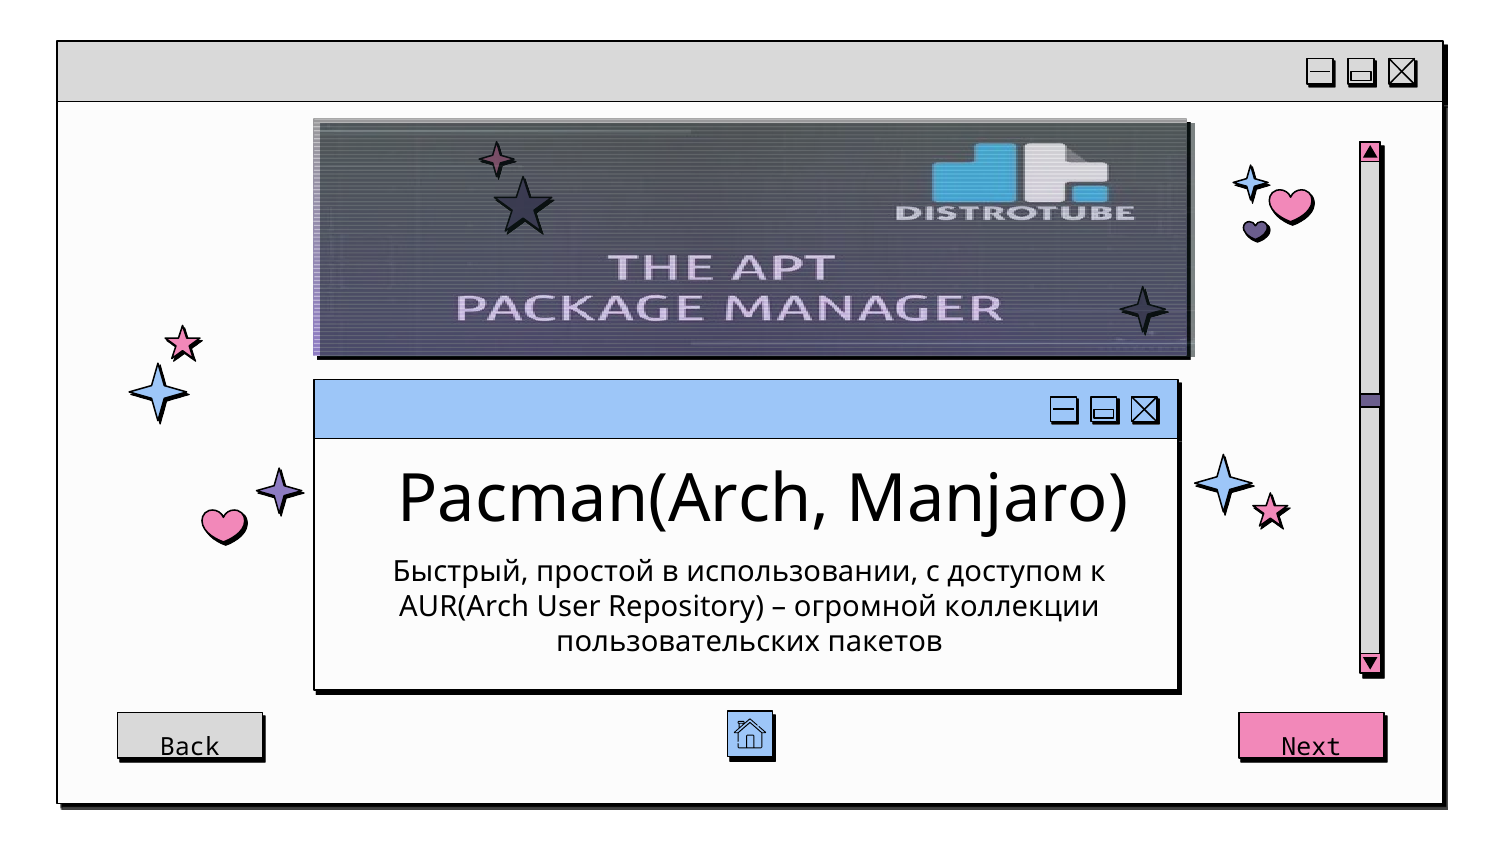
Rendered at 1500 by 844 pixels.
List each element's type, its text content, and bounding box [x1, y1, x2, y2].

text_box [1238, 712, 1384, 758]
text_box [1233, 165, 1269, 200]
text_box [578, 638, 587, 649]
text_box [313, 550, 1178, 690]
text_box [614, 644, 622, 649]
picture [320, 123, 1195, 357]
text_box [129, 363, 187, 421]
text_box [912, 638, 921, 649]
text_box [256, 468, 302, 514]
text_box [313, 119, 1186, 356]
text_box [1252, 492, 1288, 527]
text_box [663, 644, 671, 649]
text_box [313, 379, 1178, 413]
text_box [165, 325, 200, 359]
title Pacman(Arch, Manjaro) [313, 413, 1213, 550]
text_box [727, 711, 773, 757]
text_box [930, 644, 938, 649]
text_box [1269, 189, 1313, 222]
text_box [117, 712, 263, 758]
subtitle Back [129, 714, 251, 753]
text_box [1360, 142, 1380, 673]
text_box [849, 643, 856, 649]
text_box [790, 638, 796, 647]
text_box [743, 644, 751, 649]
text_box [644, 638, 653, 649]
text_box [1243, 221, 1268, 240]
text_box [679, 643, 686, 649]
text_box [1194, 454, 1253, 512]
subtitle Next [1250, 714, 1373, 753]
text_box [201, 510, 245, 542]
subtitle Быстрый, простой в использовании, с доступом к AUR(Arch User Repository) – огромной коллекции пользовательских пакетов [357, 537, 1142, 638]
